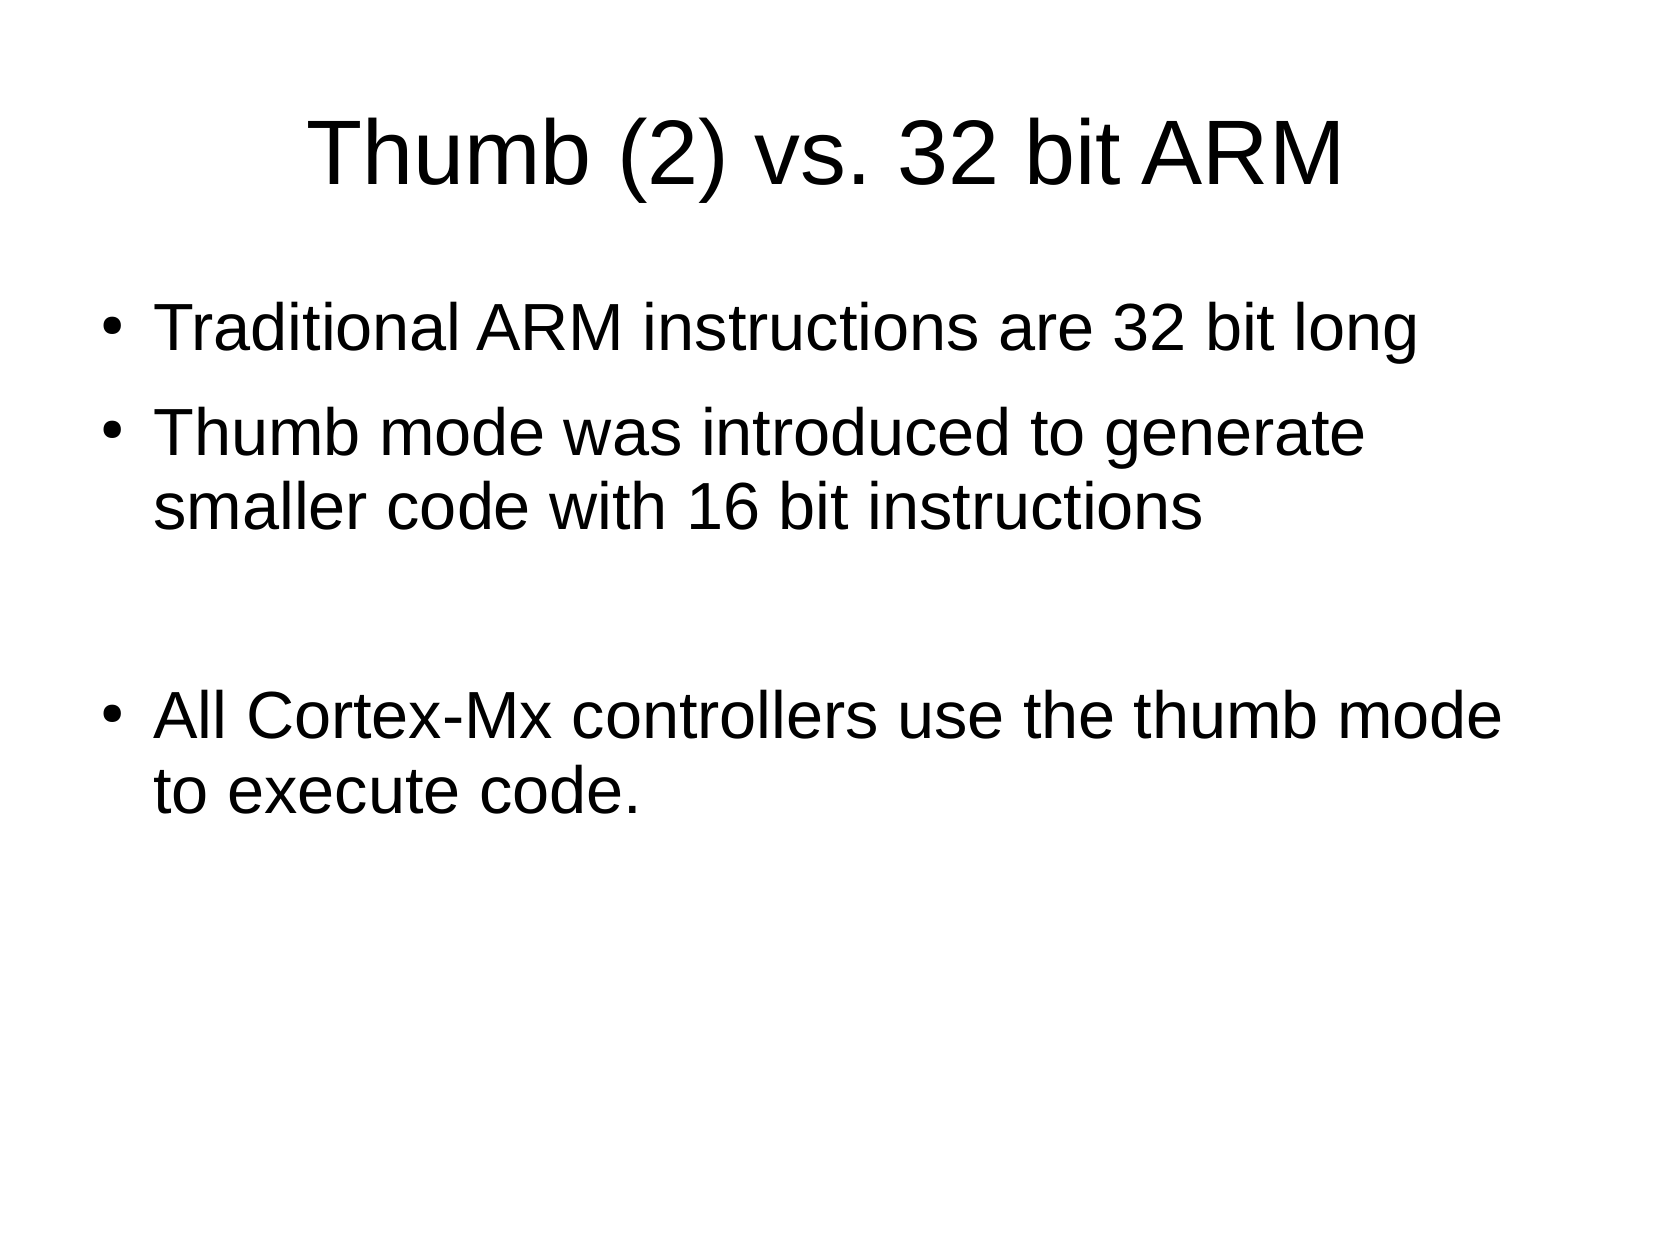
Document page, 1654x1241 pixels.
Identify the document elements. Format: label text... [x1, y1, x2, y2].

title Thumb (2) vs. 32 bit ARM [82, 49, 1571, 257]
list Traditional ARM instructions are 32 bit long Thumb mode was introduced to generate smaller code with 16 bit instructions All Cortex-Mx controllers use the thumb mode to execute code. [82, 290, 1571, 1010]
